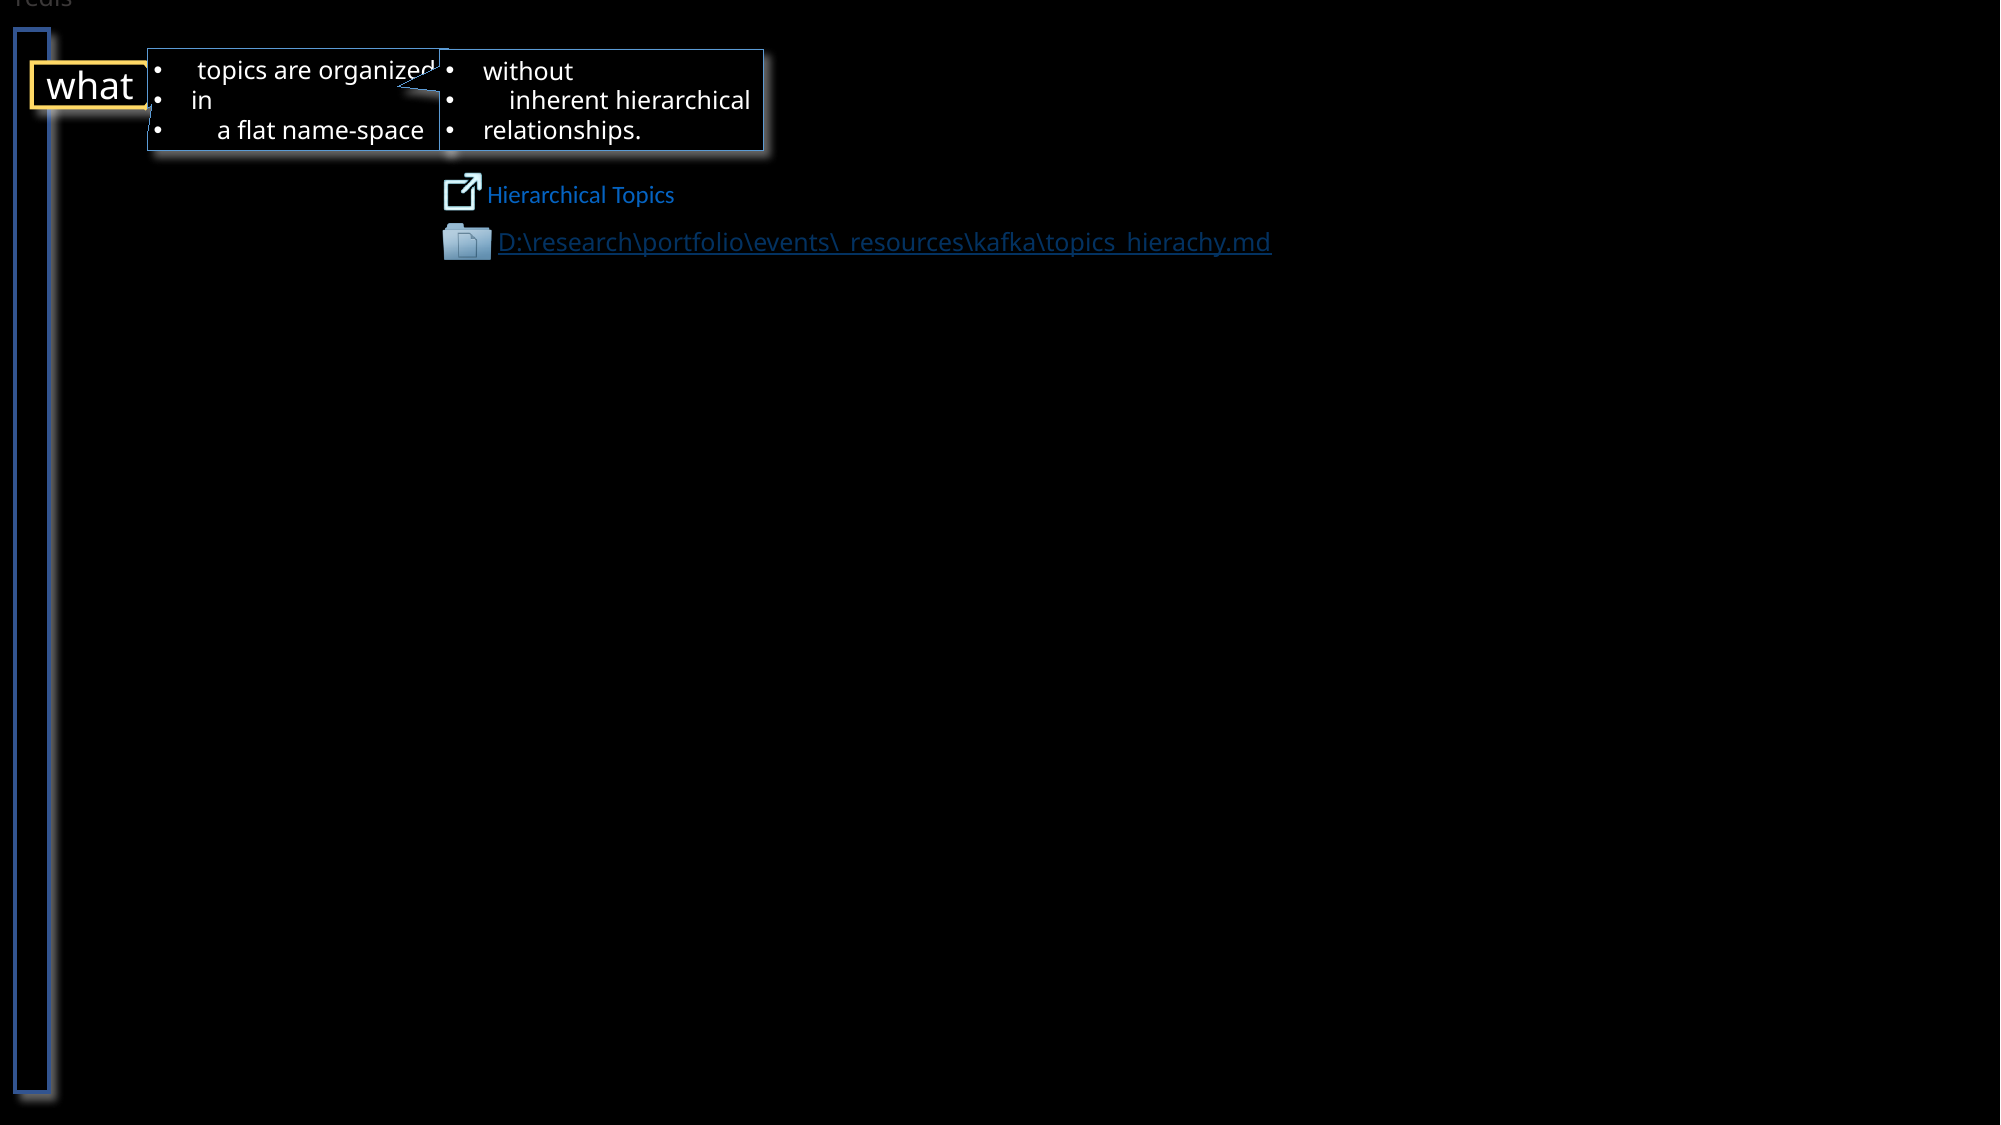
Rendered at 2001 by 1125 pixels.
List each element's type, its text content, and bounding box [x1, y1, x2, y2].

picture [439, 168, 486, 215]
text_box [14, 29, 49, 1093]
picture [442, 216, 492, 266]
text_box topics are organized in a flat name-space [147, 48, 449, 151]
text_box what [31, 62, 147, 108]
text_box without inherent hierarchical relationships. [397, 49, 764, 151]
text_box Hierarchical Topics [472, 170, 691, 216]
text_box D:\research\portfolio\events\_resources\kafka\topics_hierachy.md [497, 226, 1273, 261]
